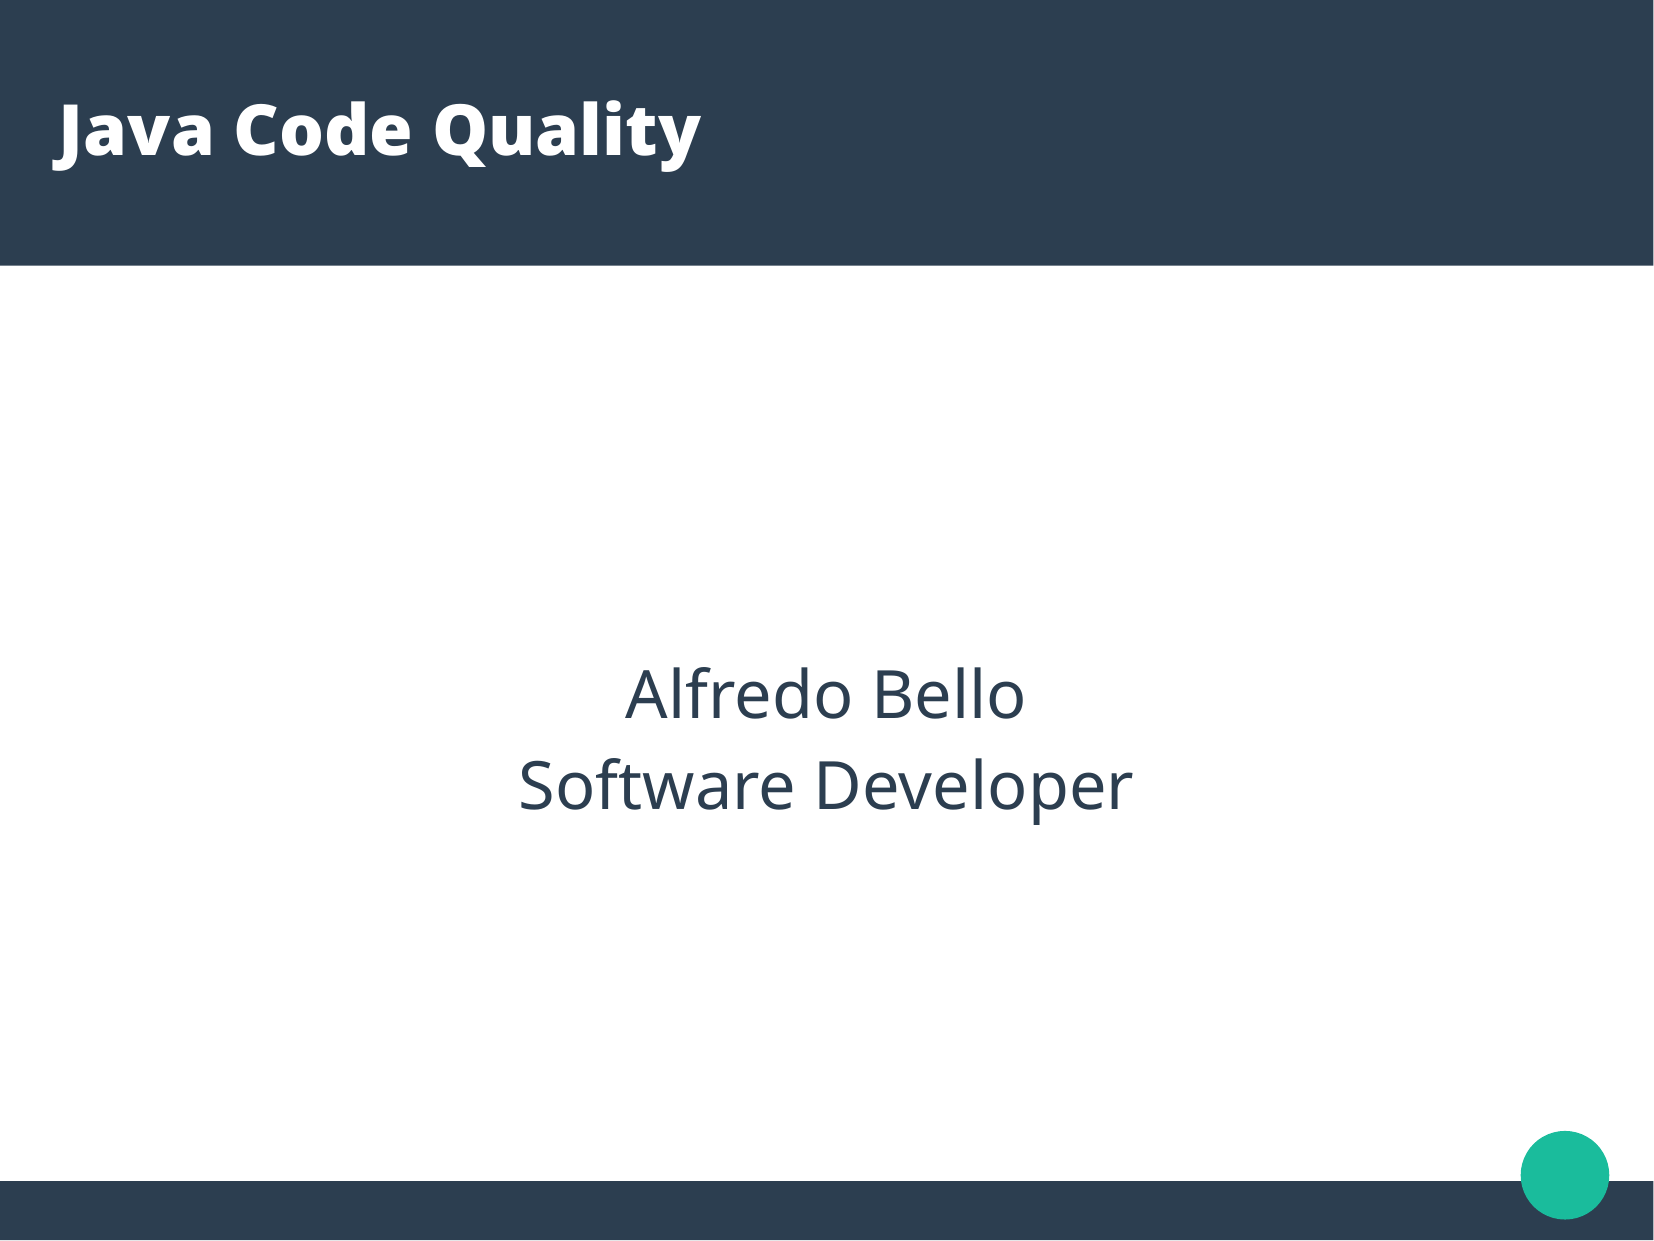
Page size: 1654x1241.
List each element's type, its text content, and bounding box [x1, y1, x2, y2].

subtitle Alfredo Bello Software Developer [59, 324, 1595, 1152]
title Java Code Quality [59, 49, 1595, 207]
